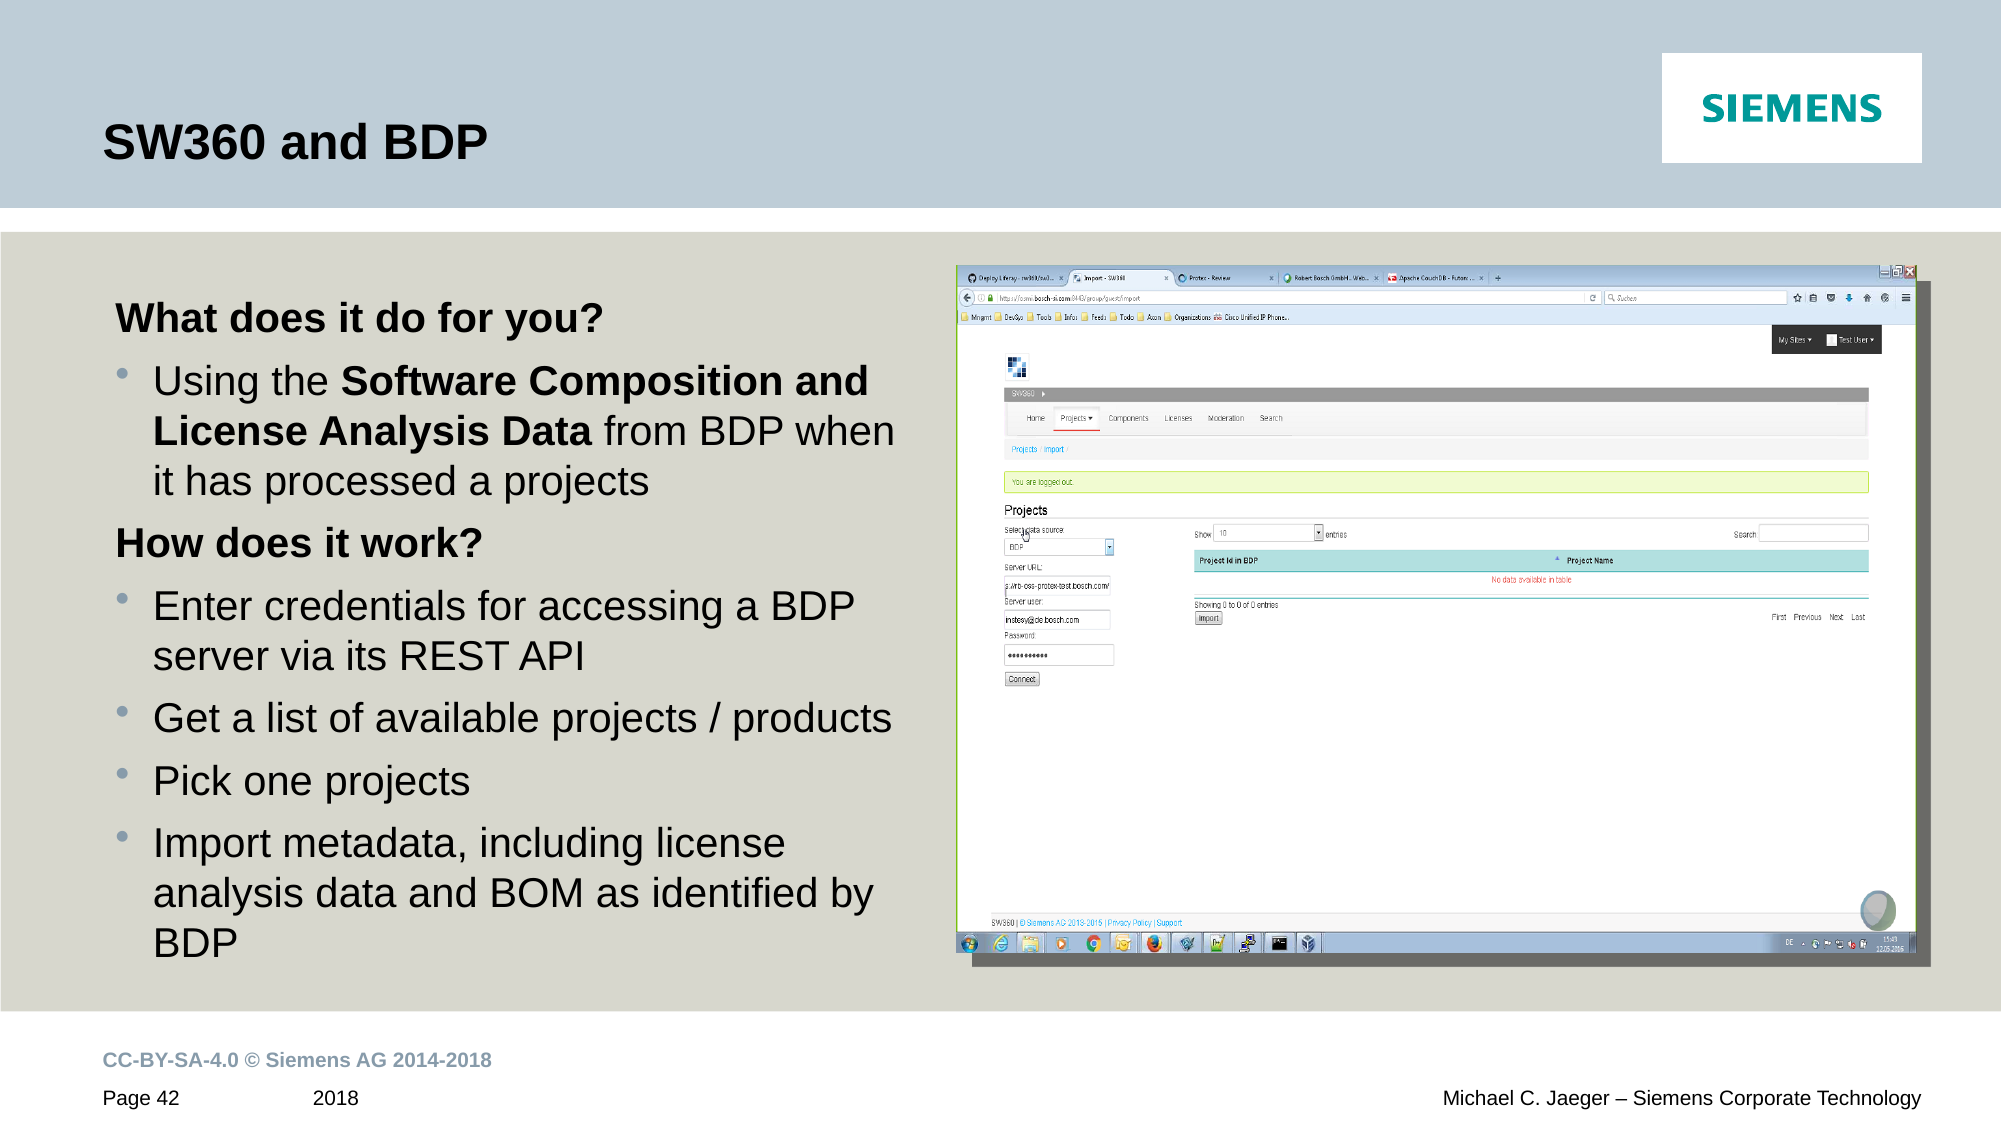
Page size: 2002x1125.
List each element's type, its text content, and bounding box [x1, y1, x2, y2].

text_box [0, 231, 2001, 1012]
title SW360 and BDP [0, 0, 2001, 208]
list What does it do for you? Using the Software Composition and License Analysis Data from BDP when it has processed a projects How does it work? Enter credentials for accessing a BDP server via its REST API Get a list of available projects / products Pick one projects Import metadata, including license analysis data and BOM as identified by BDP [115, 290, 897, 922]
picture [956, 265, 1917, 953]
